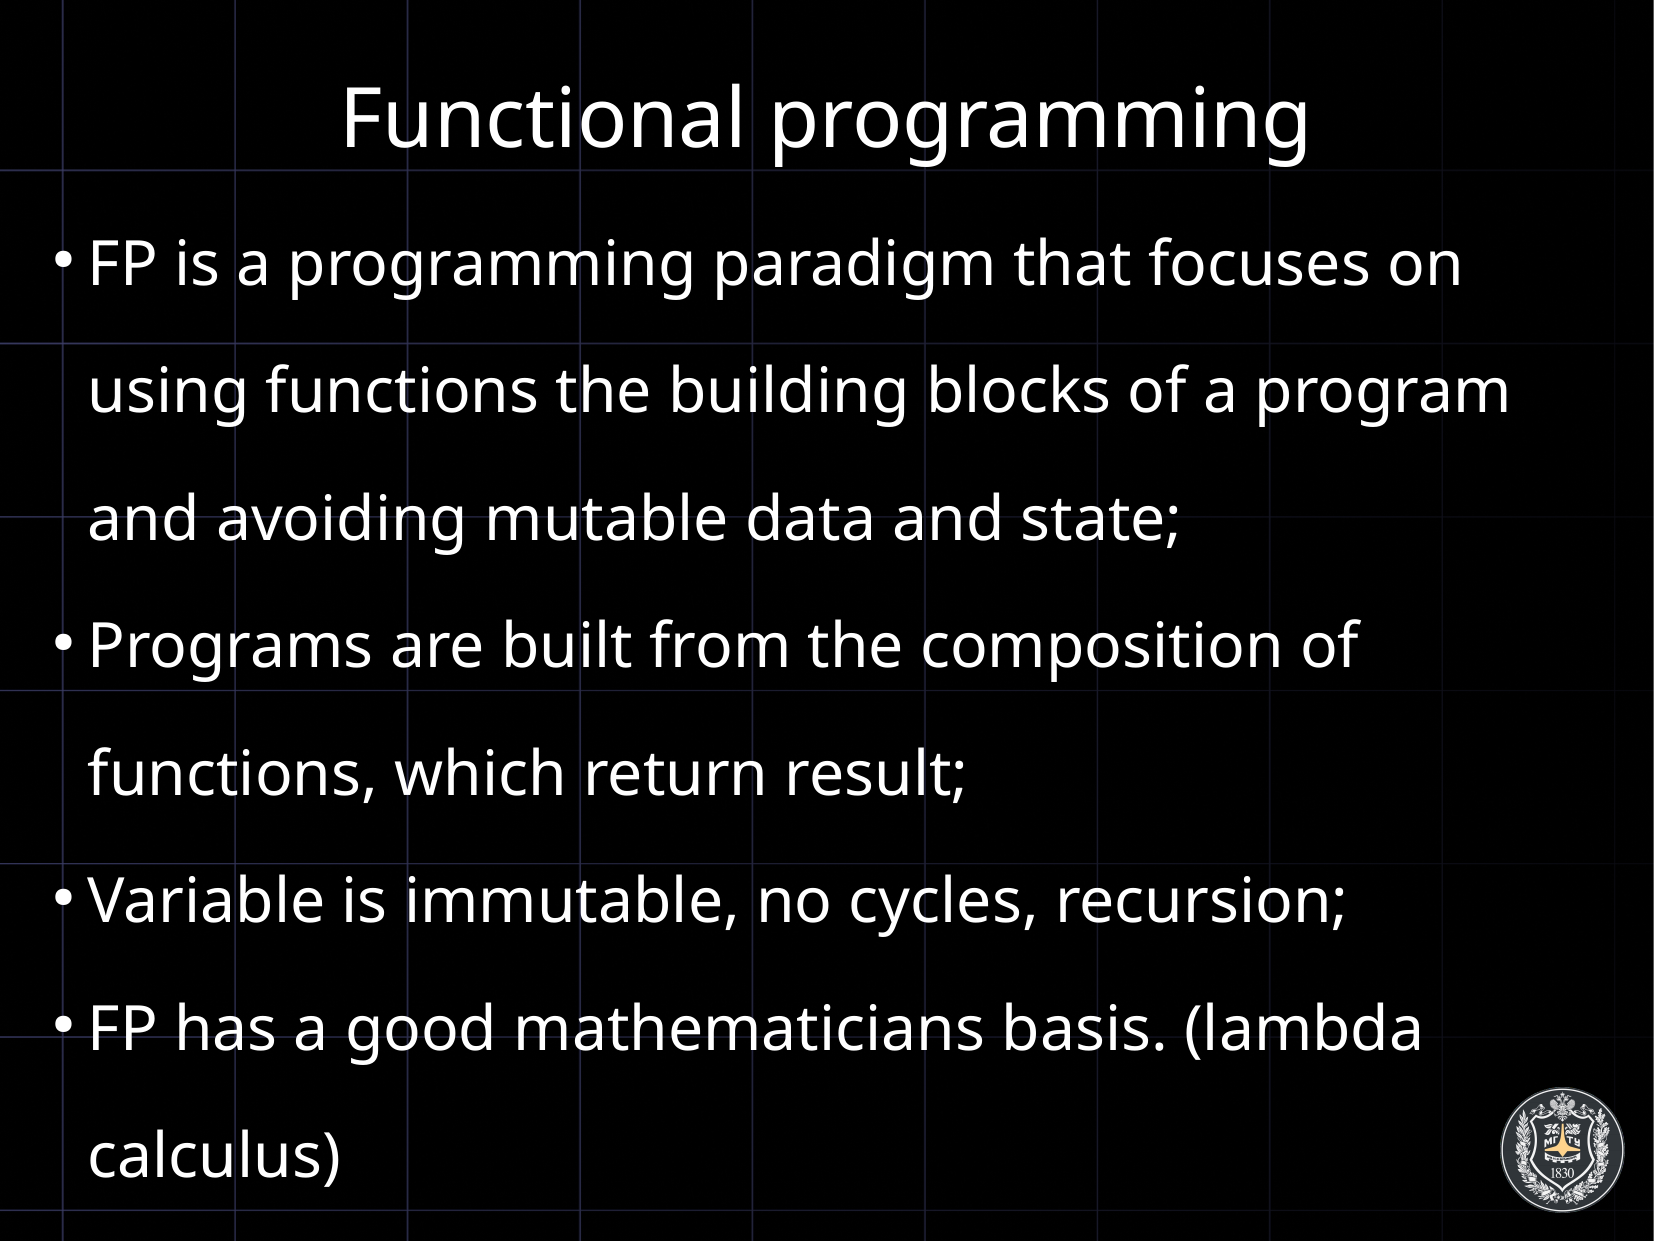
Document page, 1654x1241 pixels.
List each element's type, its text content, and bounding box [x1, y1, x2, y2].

picture [0, 0, 1654, 1241]
text_box FP is a programming paradigm that focuses on using functions the building blocks of a program and avoiding mutable data and state; Programs are built from the composition of functions, which return result; Variable is immutable, no cycles, recursion; FP has a good mathematicians basis. (lambda calculus) [37, 168, 1576, 1241]
title Functional programming [82, 37, 1571, 168]
